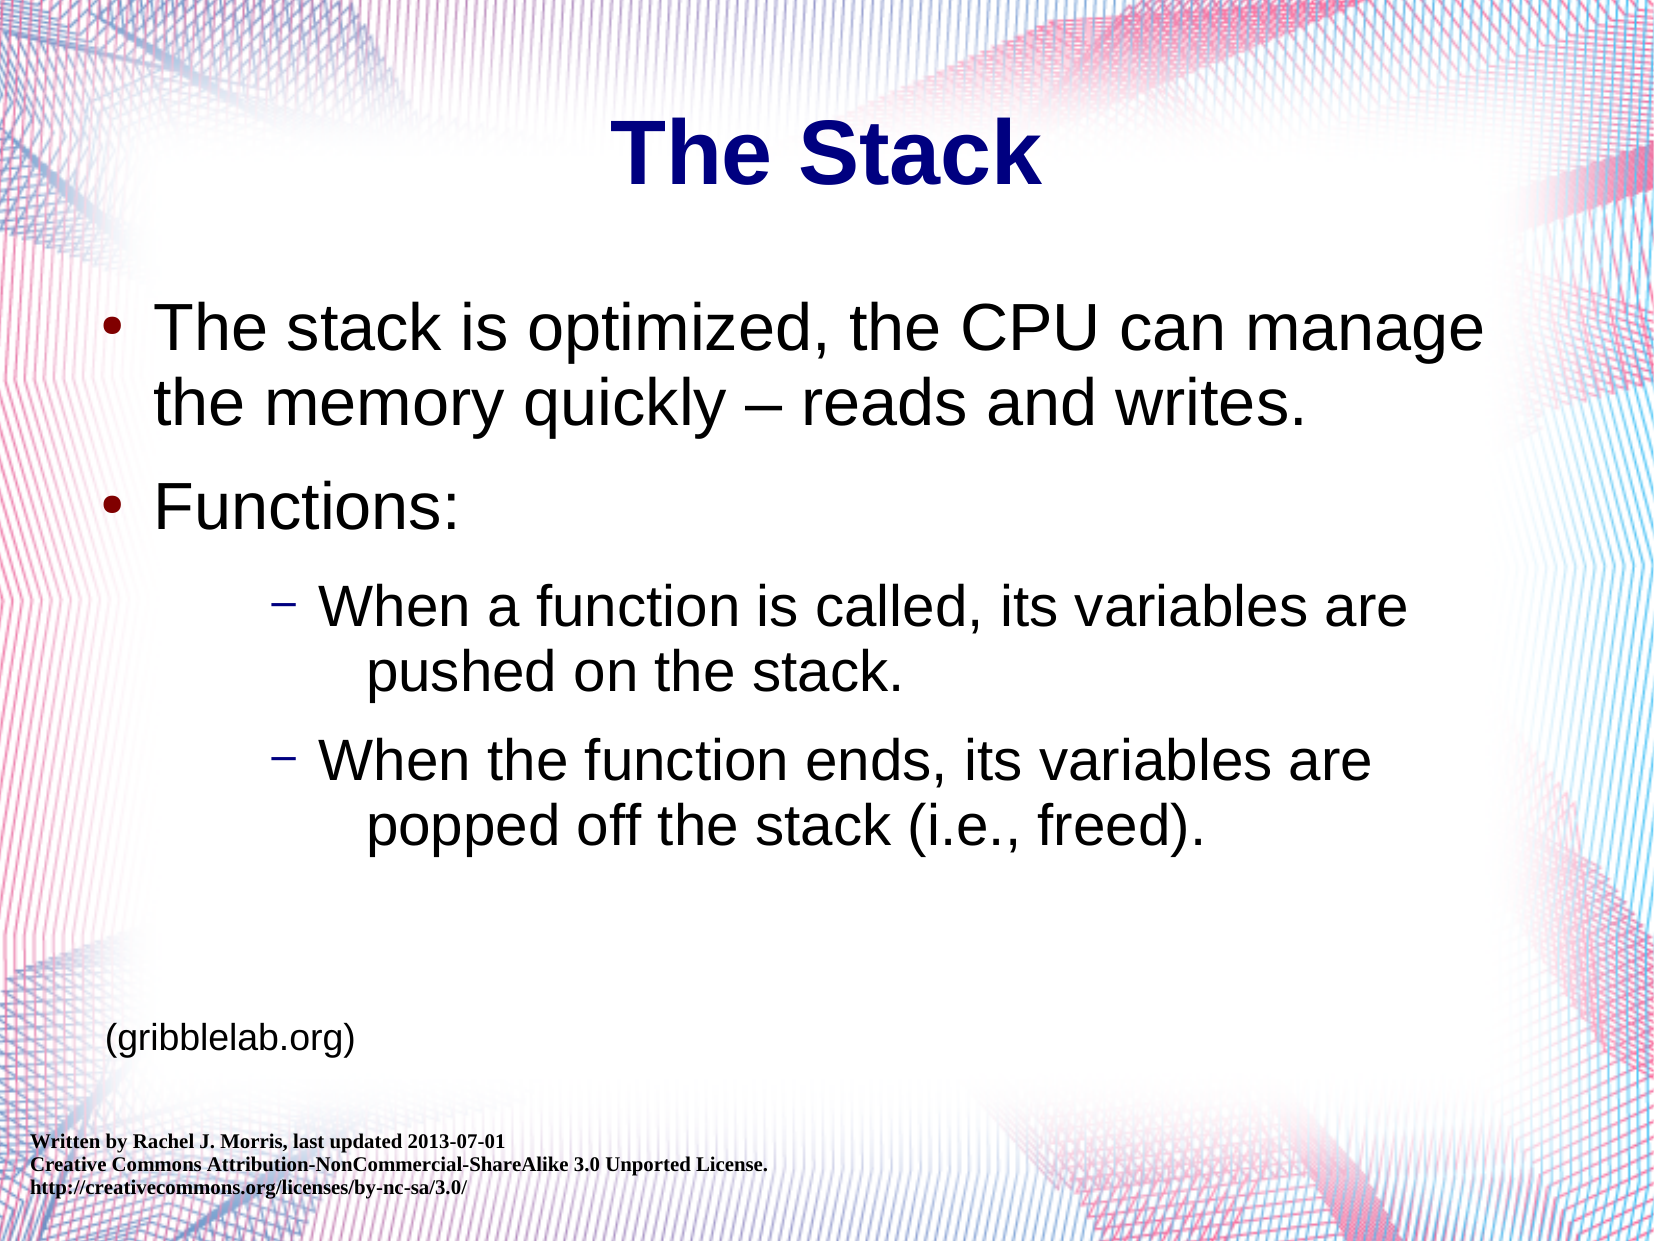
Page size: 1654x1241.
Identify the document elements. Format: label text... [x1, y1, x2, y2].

text_box (gribblelab.org) [90, 1009, 1561, 1067]
title The Stack [82, 49, 1571, 257]
picture [0, 0, 1654, 1241]
list The stack is optimized, the CPU can manage the memory quickly – reads and writes. Functions: When a function is called, its variables are pushed on the stack. When the function ends, its variables are popped off the stack (i.e., freed). [82, 290, 1571, 1010]
